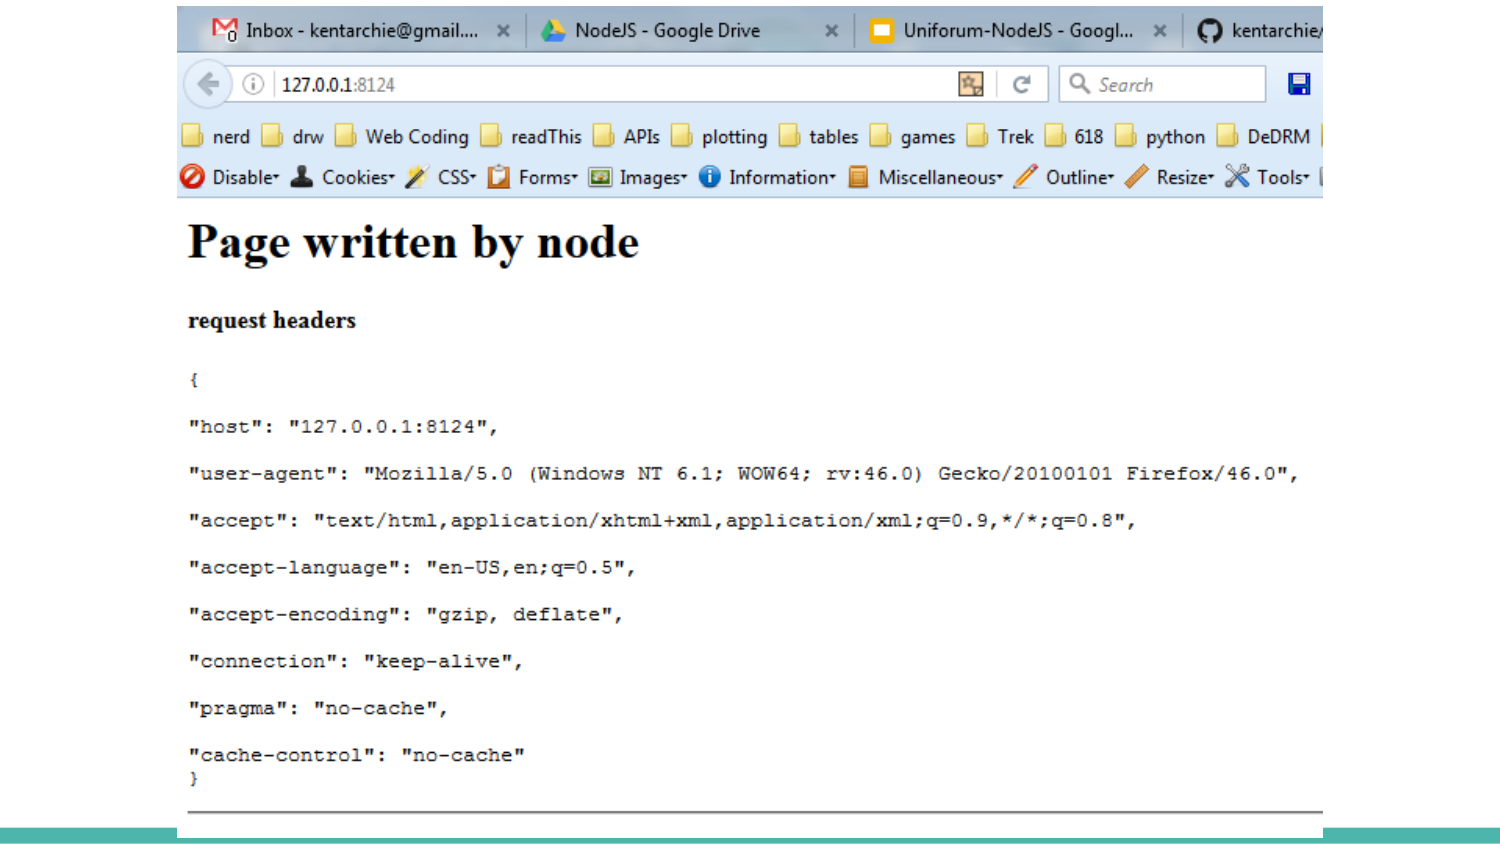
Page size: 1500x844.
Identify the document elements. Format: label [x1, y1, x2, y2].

picture [177, 6, 1323, 838]
